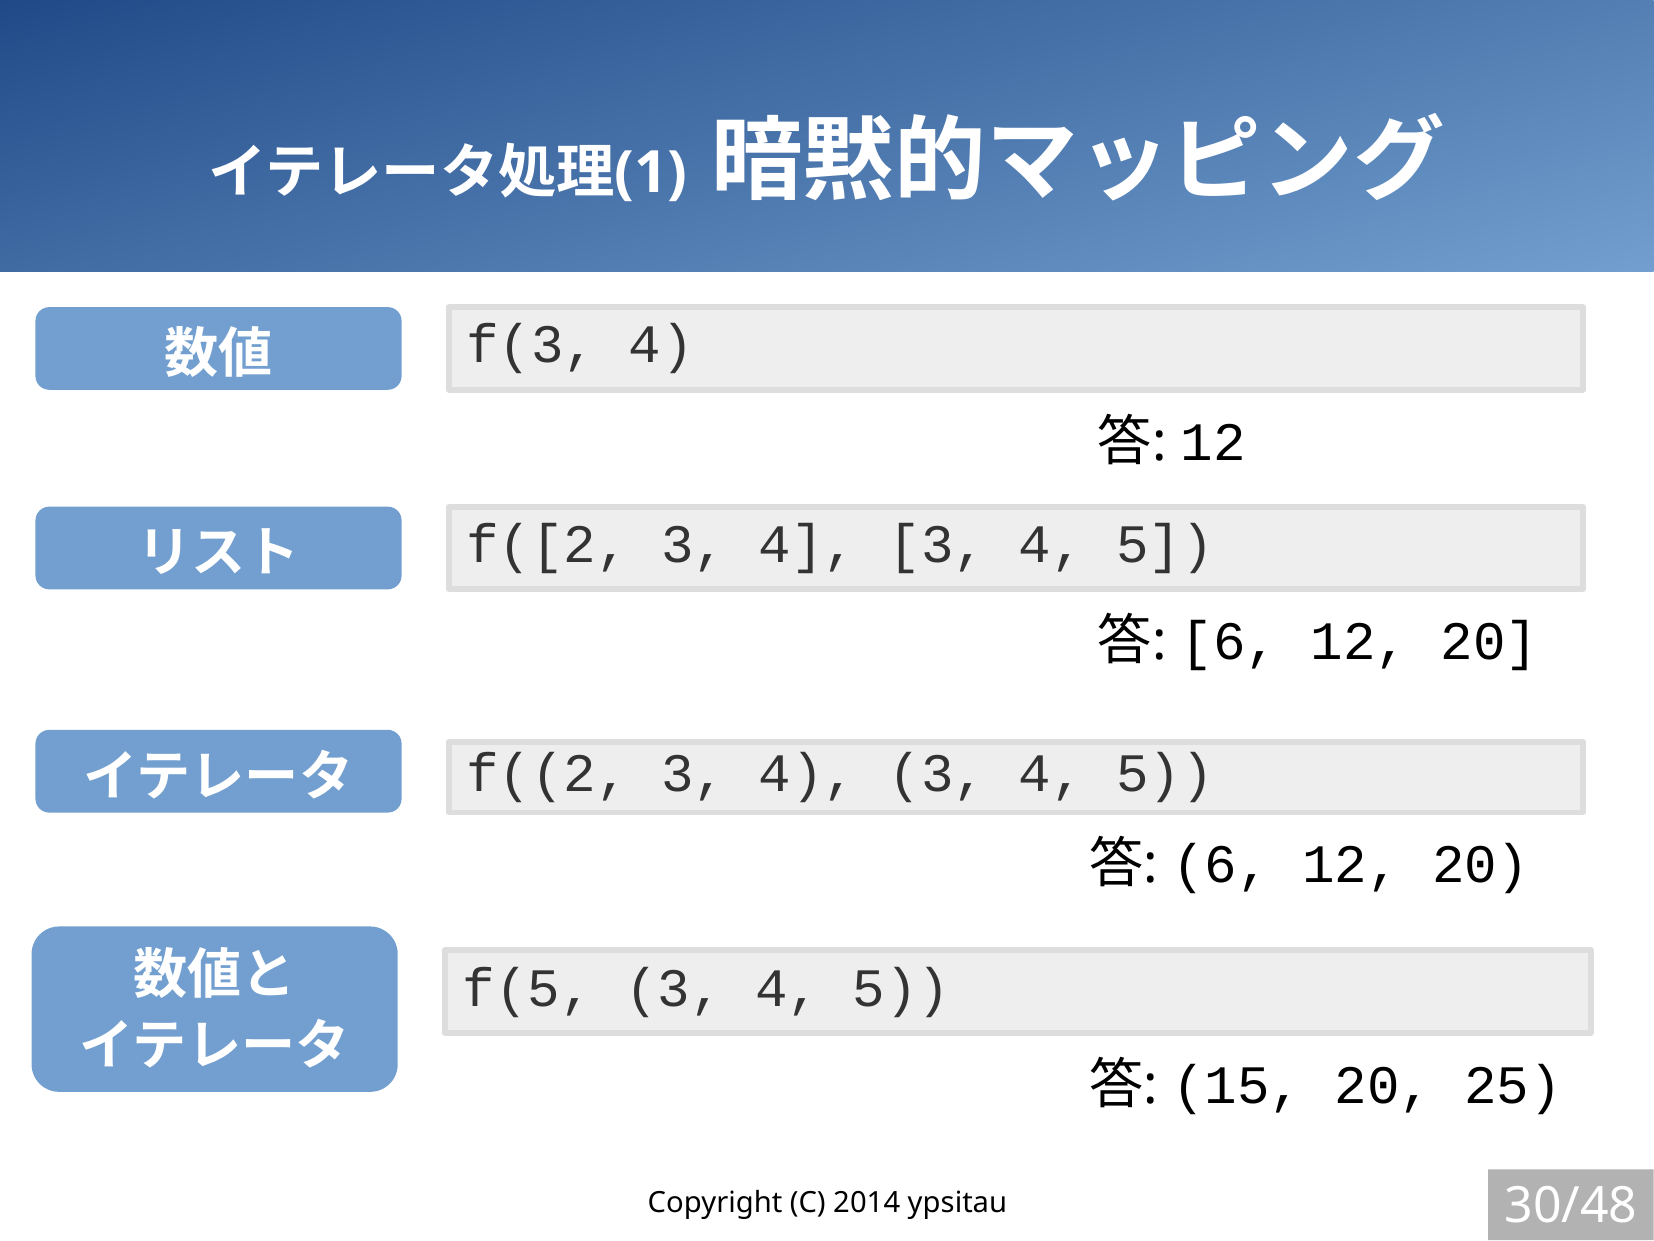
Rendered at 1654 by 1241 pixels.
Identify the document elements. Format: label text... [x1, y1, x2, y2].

text_box 答: 12 [1083, 389, 1259, 487]
text_box f(3, 4) [448, 307, 1583, 390]
text_box 答: (15, 20, 25) [1074, 1032, 1576, 1130]
text_box イテレータ [35, 729, 402, 813]
text_box リスト [35, 506, 402, 590]
text_box f((2, 3, 4), (3, 4, 5)) [448, 741, 1583, 813]
text_box f([2, 3, 4], [3, 4, 5]) [448, 506, 1583, 590]
text_box 数値と イテレータ [31, 926, 398, 1092]
title イテレータ処理(1) 暗黙的マッピング [82, 49, 1571, 257]
text_box 答: [6, 12, 20] [1083, 589, 1552, 710]
text_box 数値 [35, 307, 402, 390]
text_box f(5, (3, 4, 5)) [444, 950, 1591, 1033]
text_box 答: (6, 12, 20) [1074, 812, 1543, 910]
